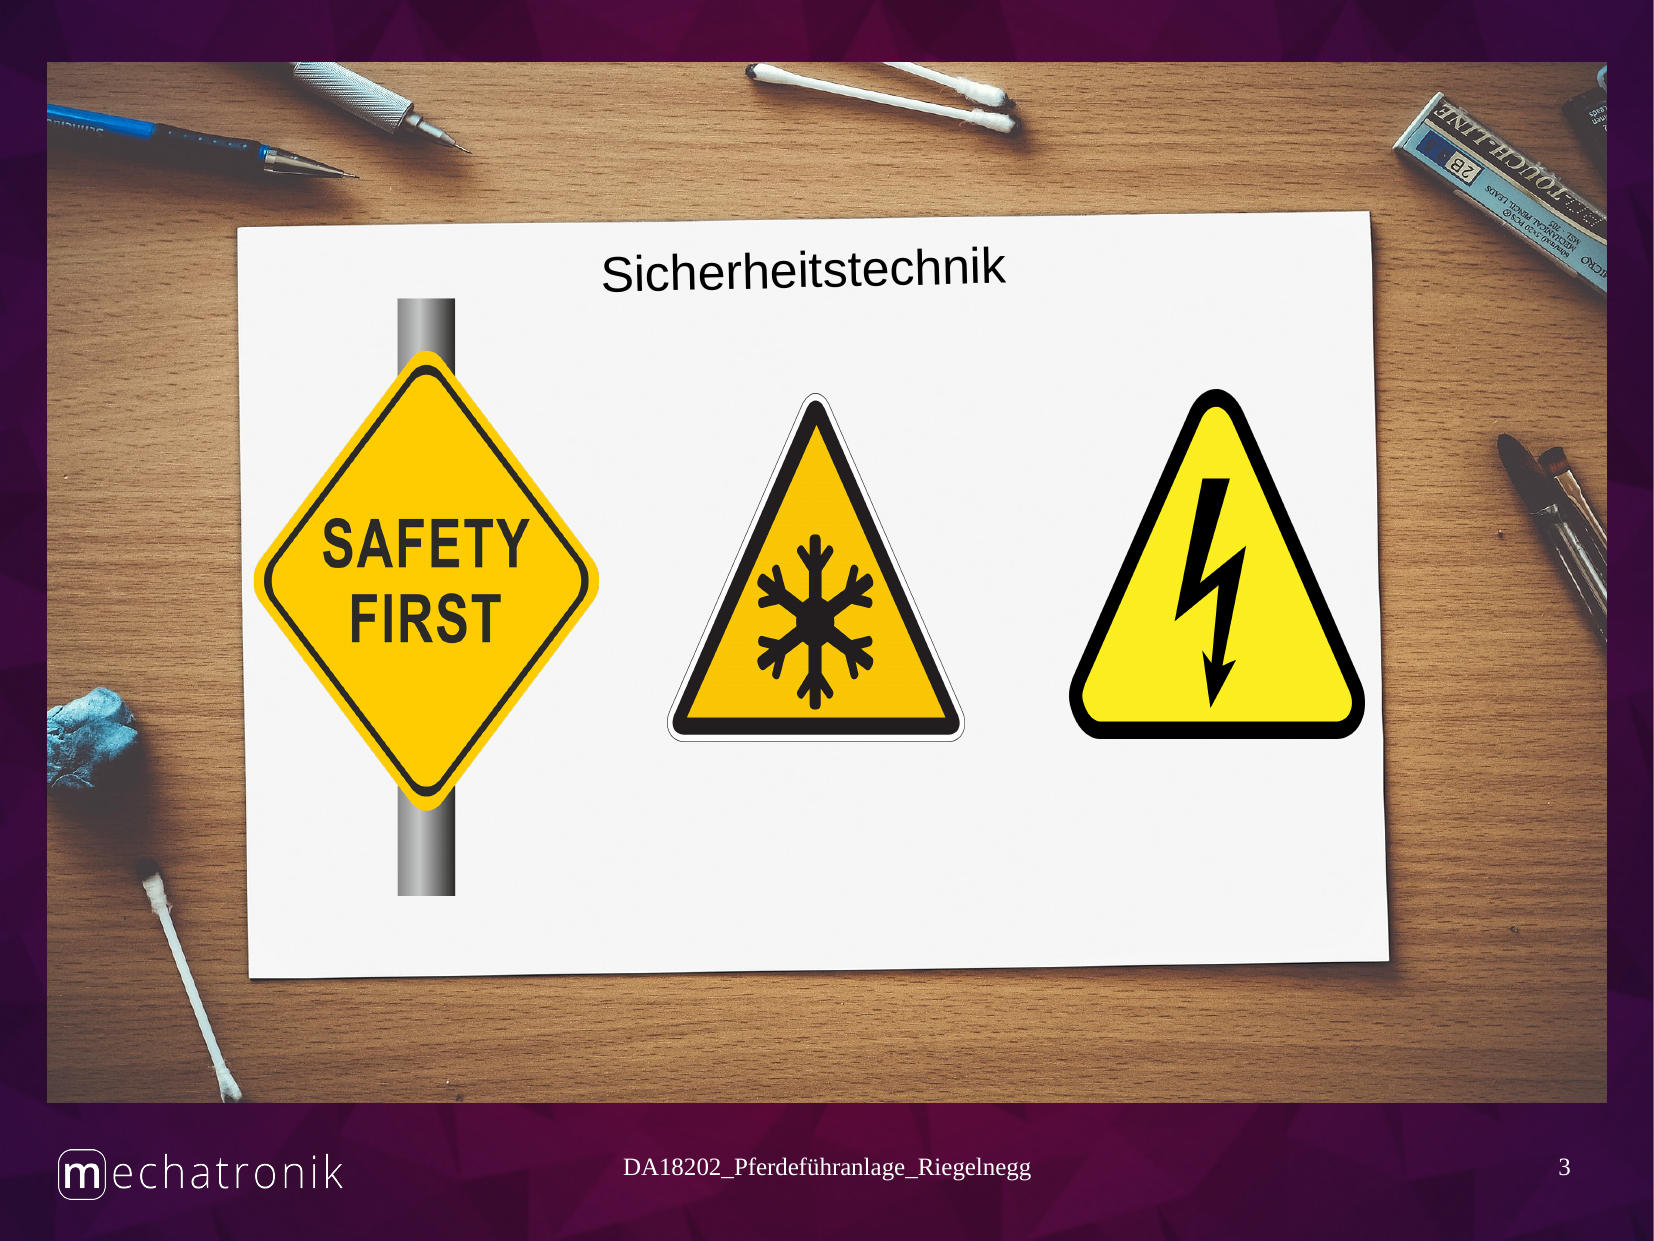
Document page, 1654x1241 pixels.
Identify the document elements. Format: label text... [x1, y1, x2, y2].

picture [0, 0, 1654, 1241]
text_box Sicherheitstechnik [235, 221, 1372, 343]
